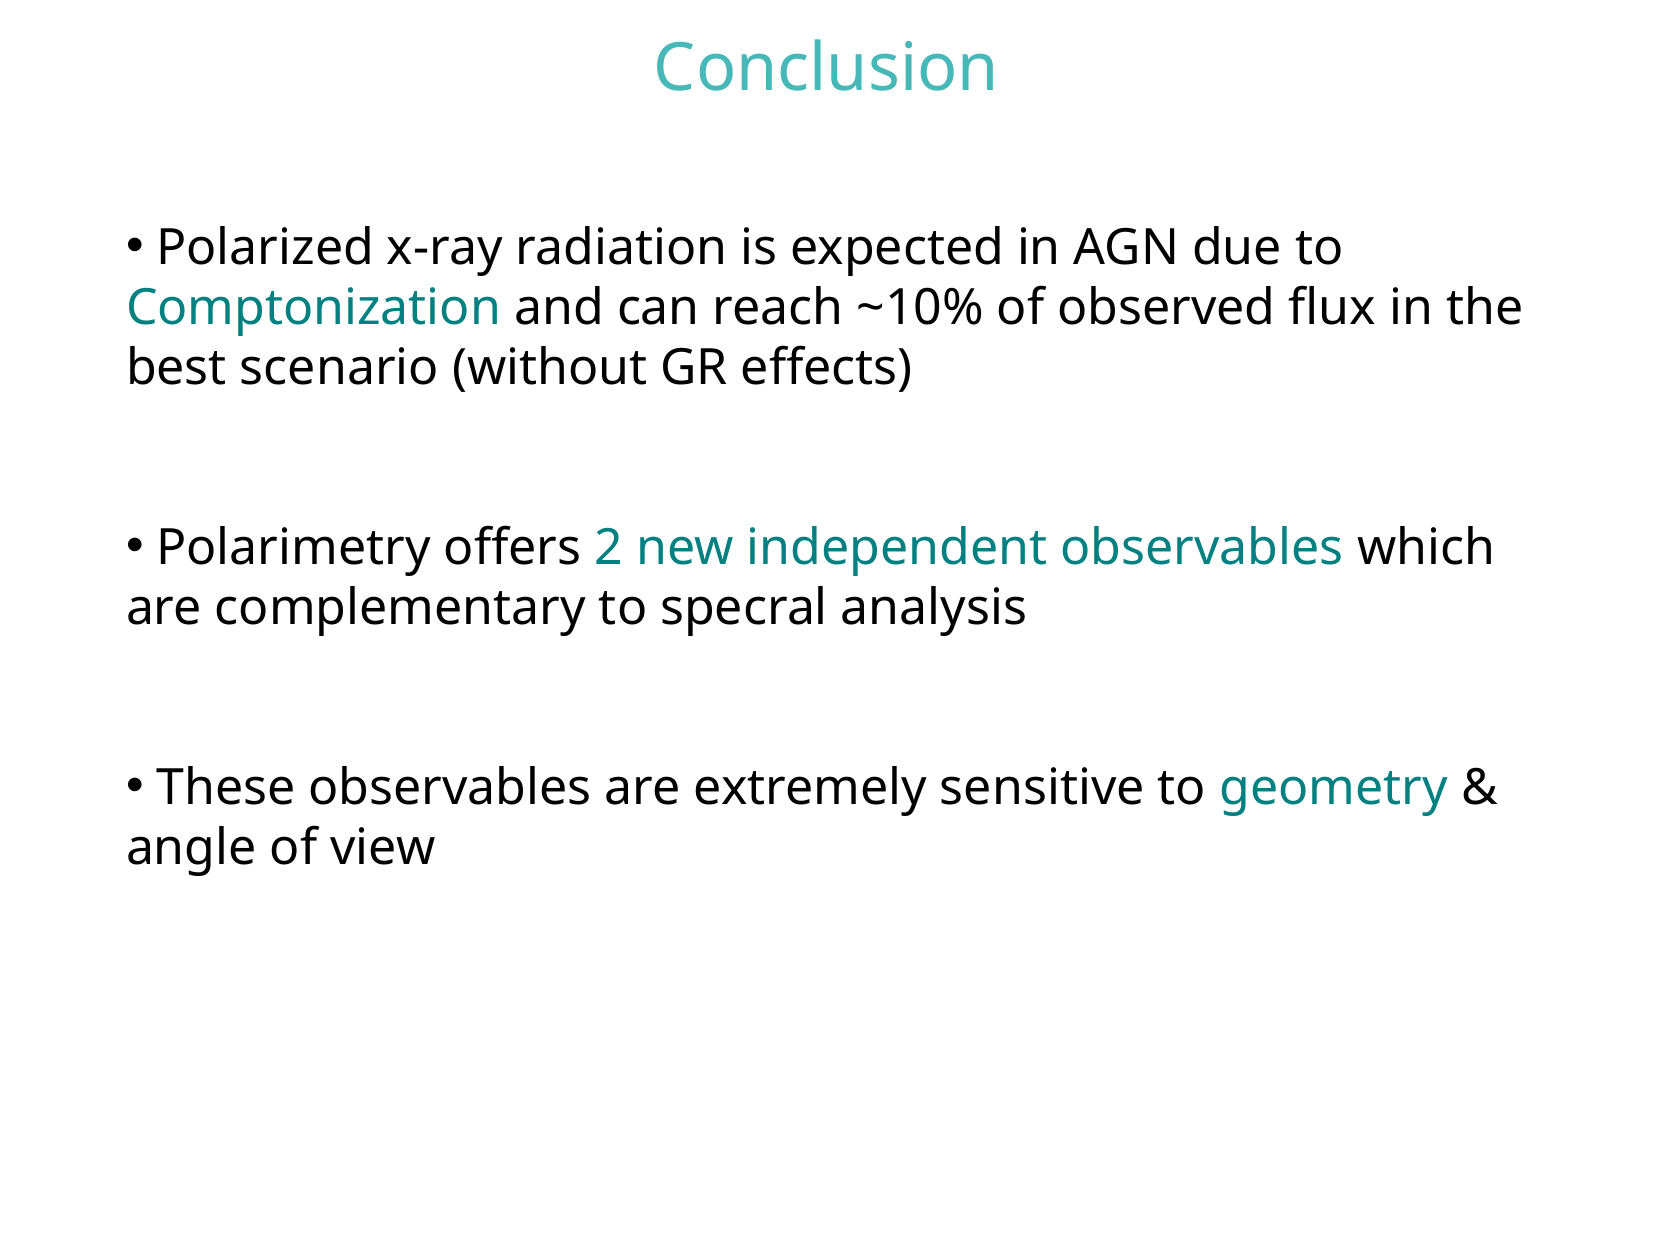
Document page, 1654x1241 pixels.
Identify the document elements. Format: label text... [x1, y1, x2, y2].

title Conclusion [0, 10, 1654, 118]
text_box Polarized x-ray radiation is expected in AGN due to Comptonization and can reach ~10% of observed flux in the best scenario (without GR effects) Polarimetry offers 2 new independent observables which are complementary to specral analysis These observables are extremely sensitive to geometry & angle of view [111, 206, 1598, 883]
